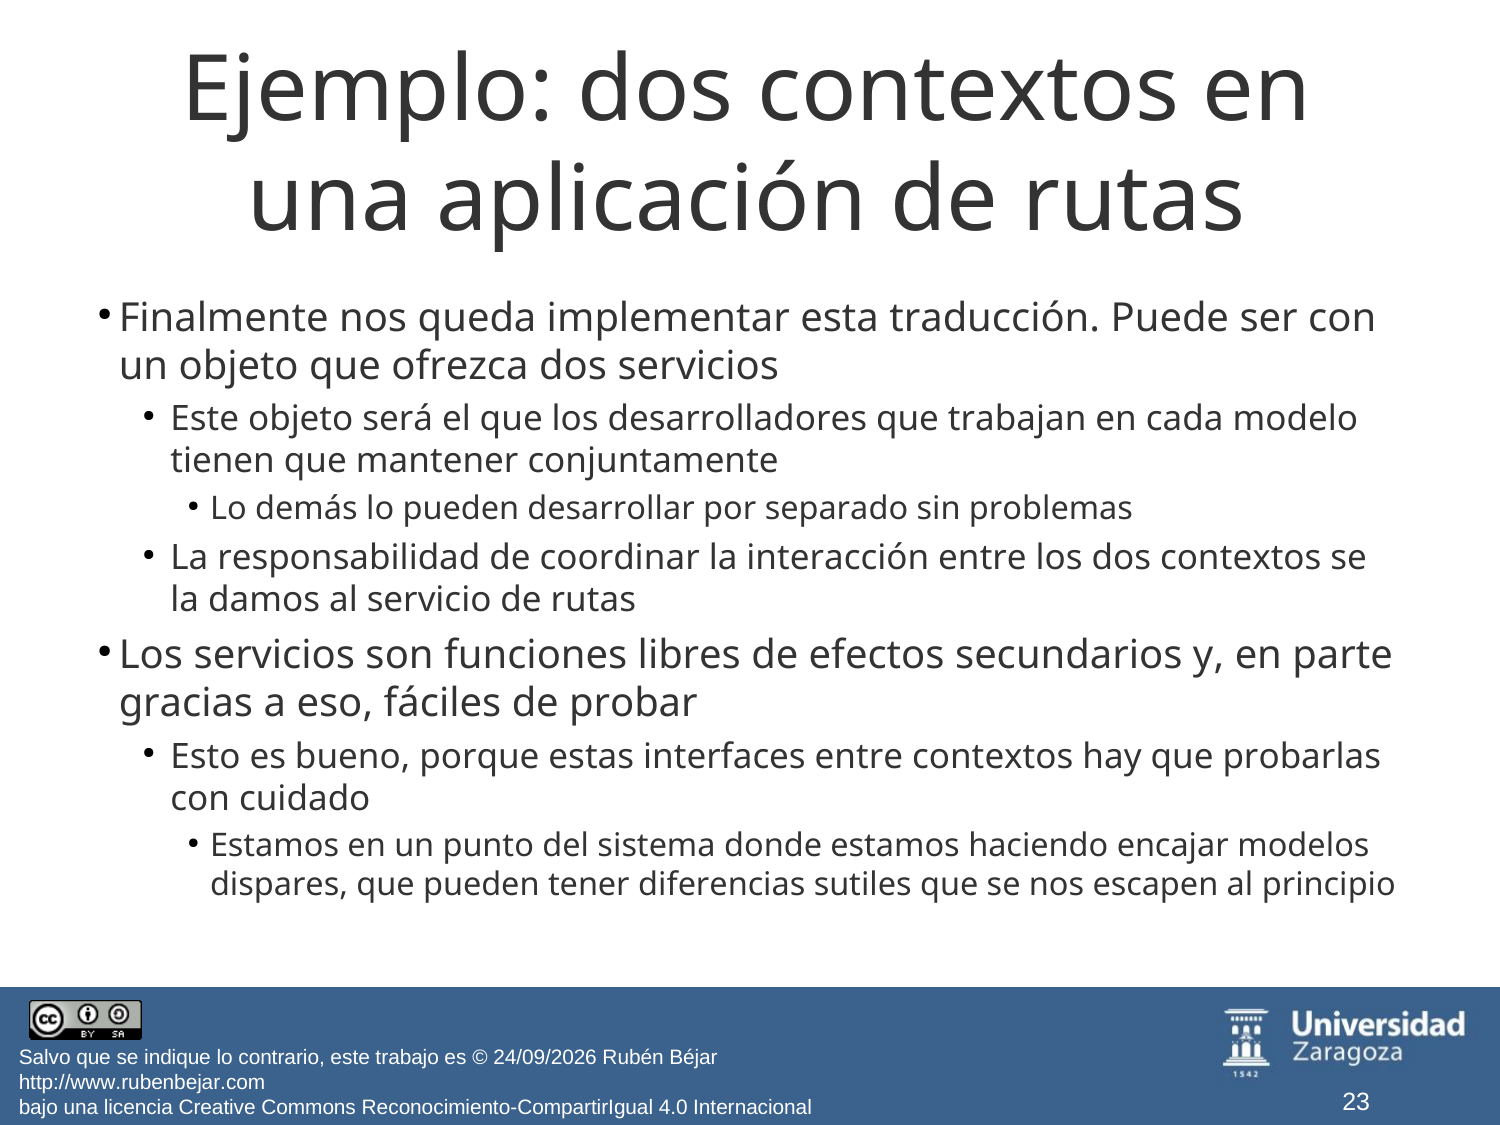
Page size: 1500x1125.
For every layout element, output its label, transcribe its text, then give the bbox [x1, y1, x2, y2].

list Finalmente nos queda implementar esta traducción. Puede ser con un objeto que ofrezca dos servicios Este objeto será el que los desarrolladores que trabajan en cada modelo tienen que mantener conjuntamente Lo demás lo pueden desarrollar por separado sin problemas La responsabilidad de coordinar la interacción entre los dos contextos se la damos al servicio de rutas Los servicios son funciones libres de efectos secundarios y, en parte gracias a eso, fáciles de probar Esto es bueno, porque estas interfaces entre contextos hay que probarlas con cuidado Estamos en un punto del sistema donde estamos haciendo encajar modelos dispares, que pueden tener diferencias sutiles que se nos escapen al principio [82, 283, 1418, 957]
picture [0, 987, 1500, 1125]
title Ejemplo: dos contextos en una aplicación de rutas [74, 21, 1420, 257]
